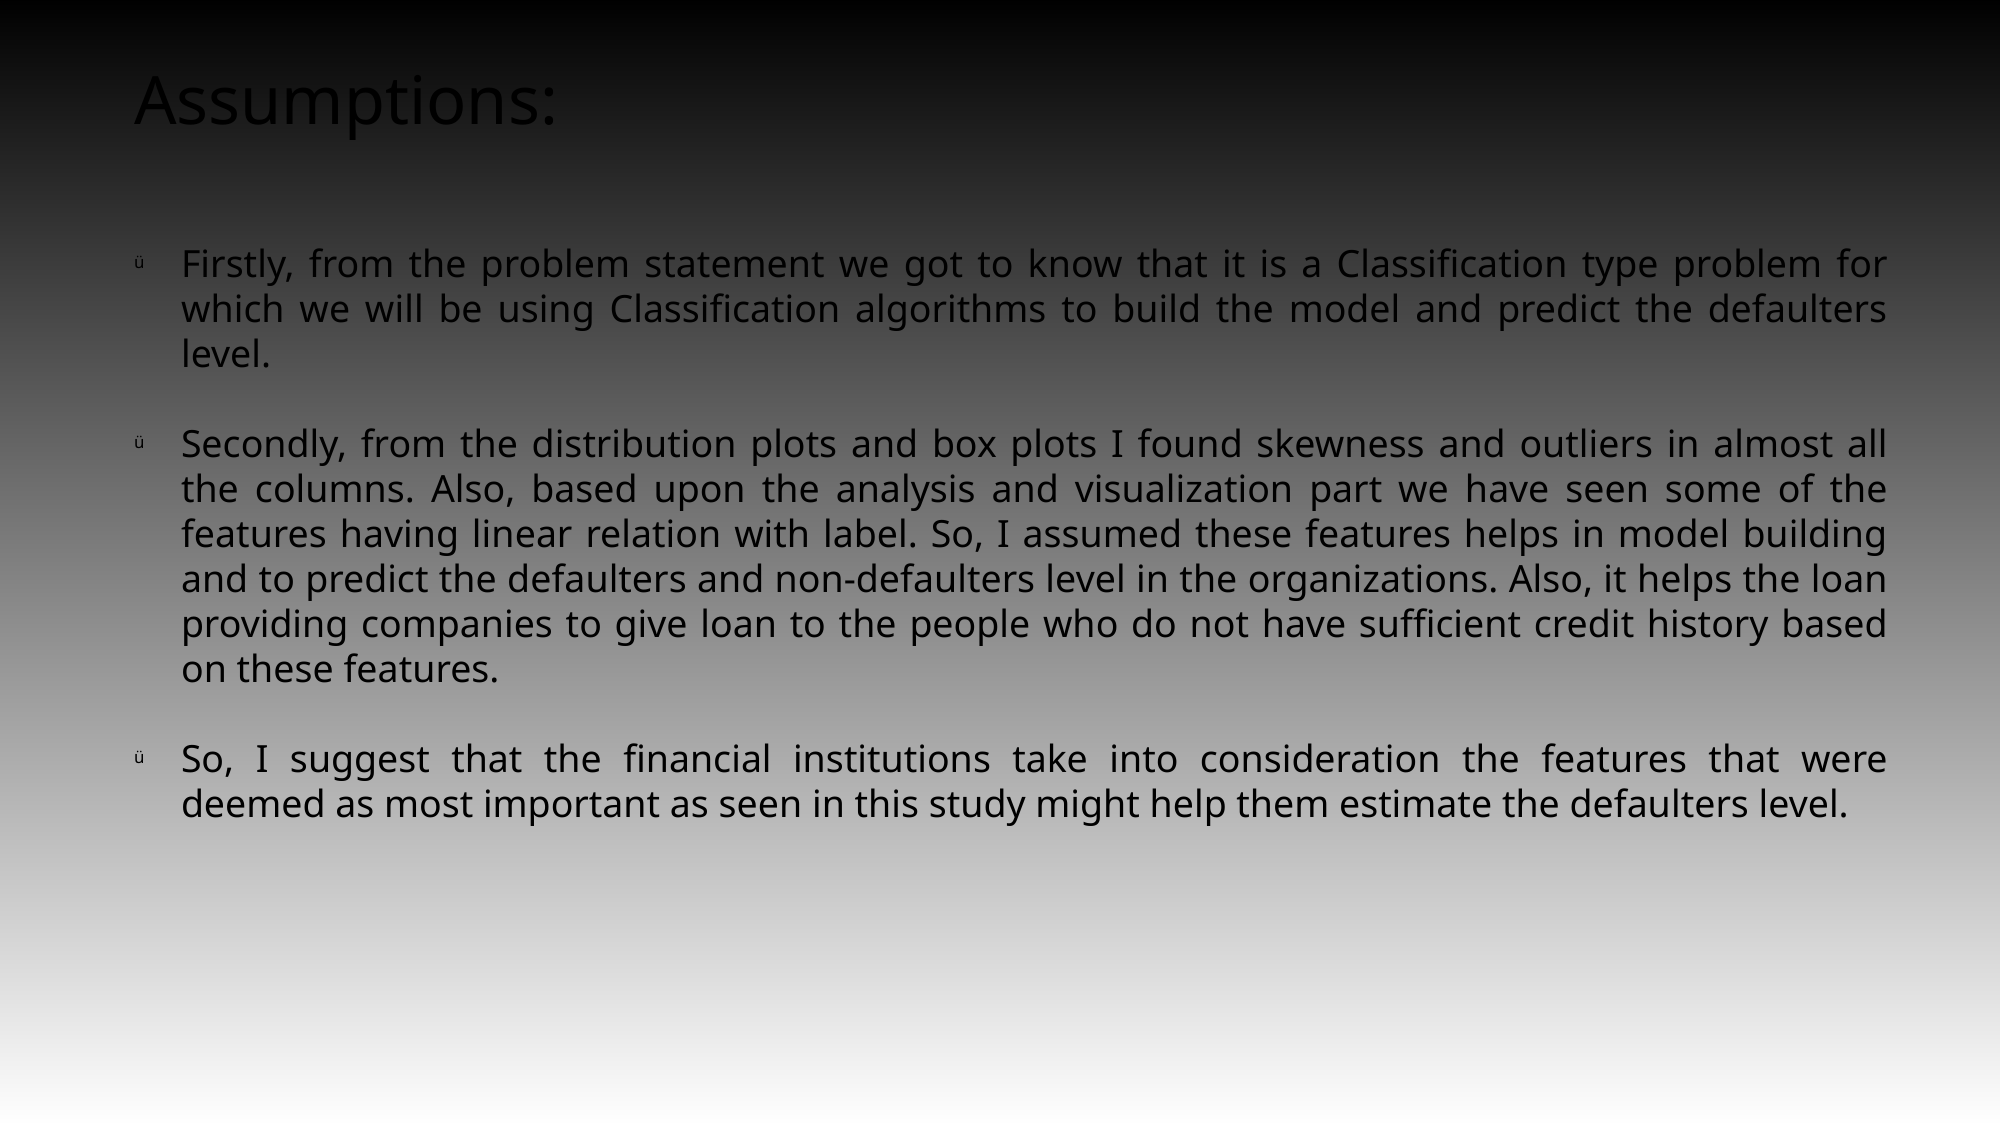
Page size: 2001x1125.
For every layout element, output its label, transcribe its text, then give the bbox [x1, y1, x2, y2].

text_box Firstly, from the problem statement we got to know that it is a Classification type problem for which we will be using Classification algorithms to build the model and predict the defaulters level. Secondly, from the distribution plots and box plots I found skewness and outliers in almost all the columns. Also, based upon the analysis and visualization part we have seen some of the features having linear relation with label. So, I assumed these features helps in model building and to predict the defaulters and non-defaulters level in the organizations. Also, it helps the loan providing companies to give loan to the people who do not have sufficient credit history based on these features. So, I suggest that the financial institutions take into consideration the features that were deemed as most important as seen in this study might help them estimate the defaulters level. [119, 232, 1905, 878]
text_box Assumptions: [119, 50, 1905, 146]
